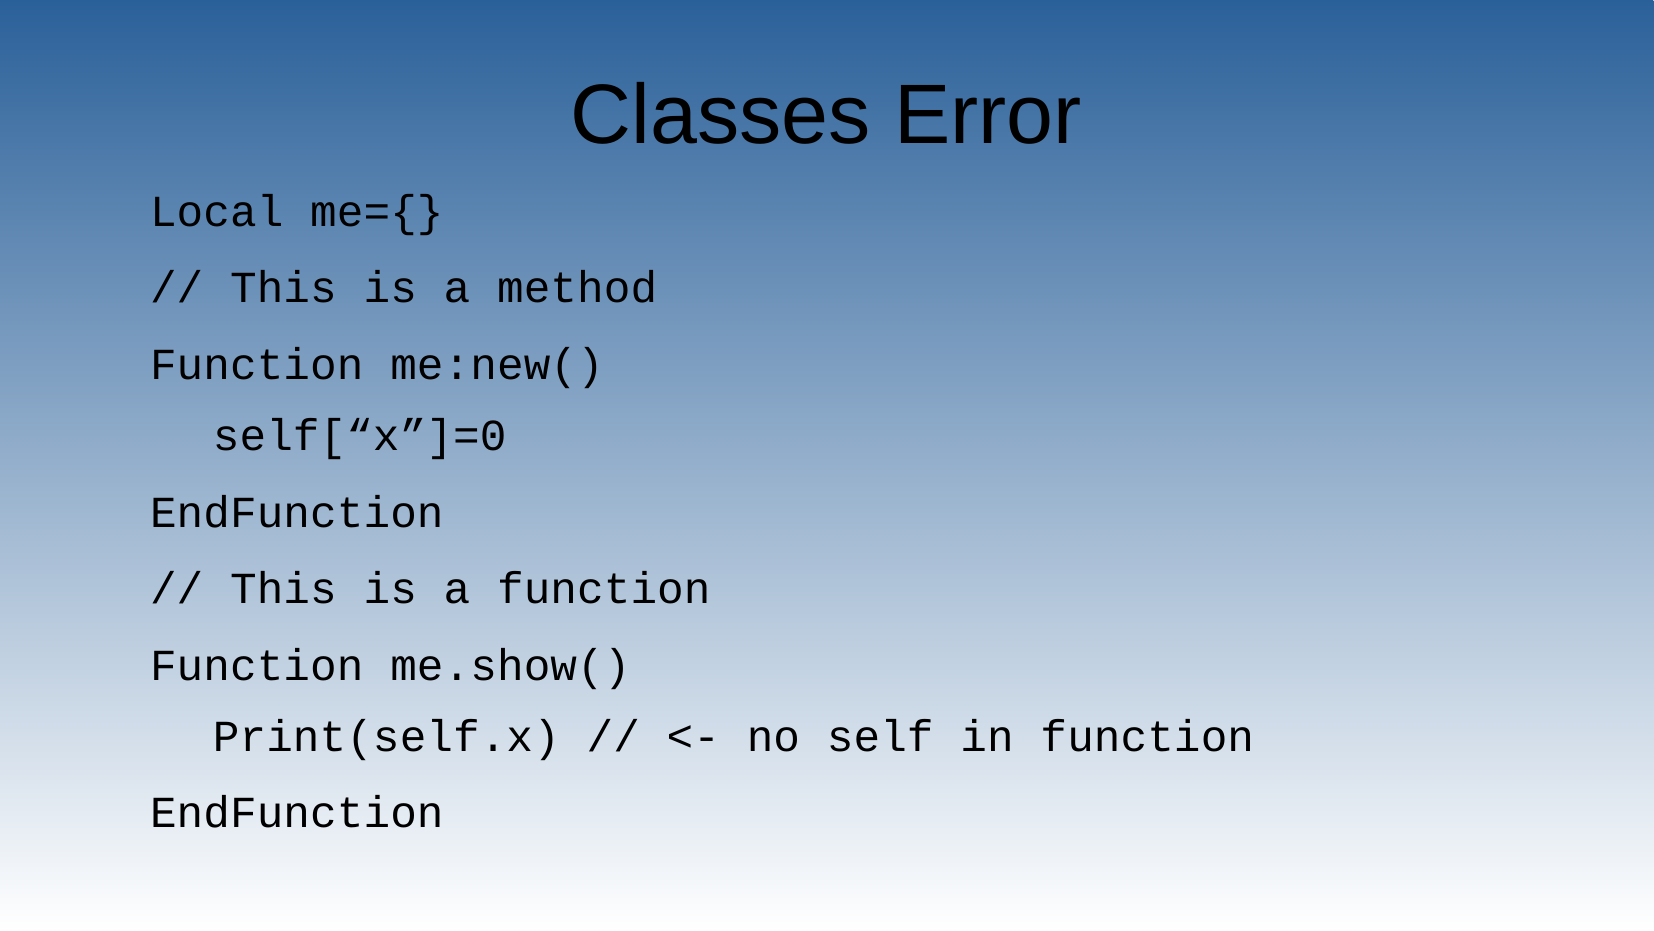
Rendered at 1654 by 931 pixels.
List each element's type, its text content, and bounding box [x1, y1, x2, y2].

title Classes Error [82, 37, 1571, 193]
list Local me={} // This is a method Function me:new() self[“x”]=0 EndFunction // This is a function Function me.show() Print(self.x) // <- no self in function EndFunction [86, 189, 1576, 844]
